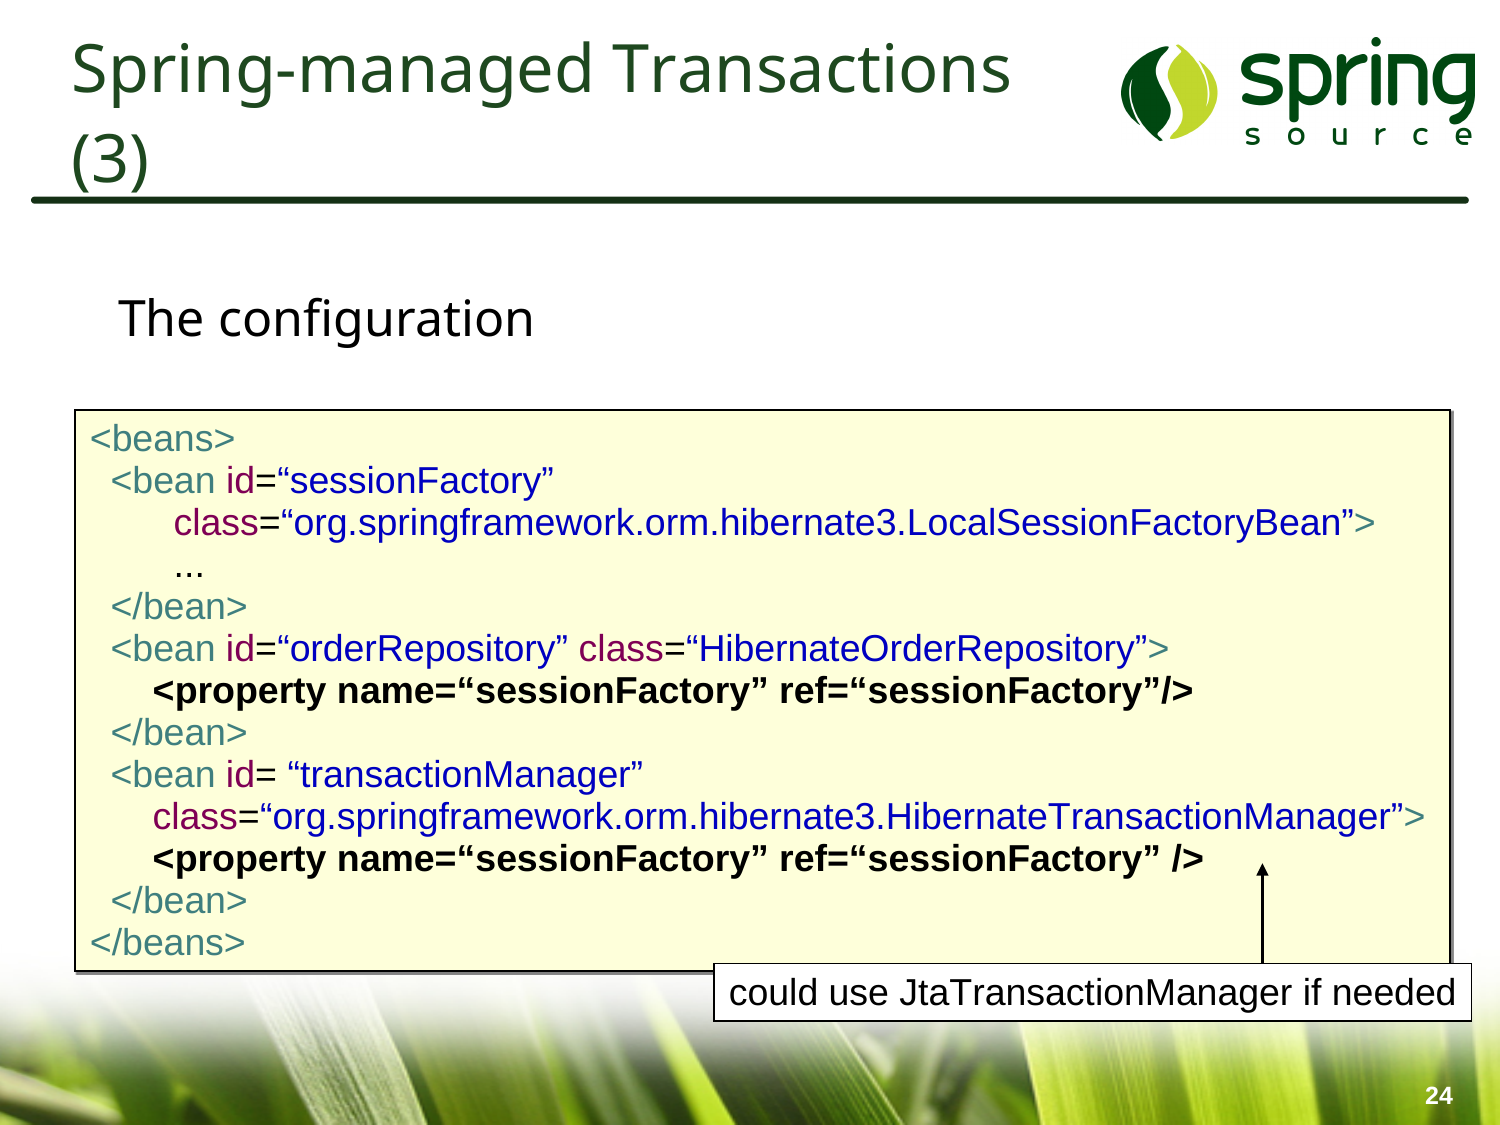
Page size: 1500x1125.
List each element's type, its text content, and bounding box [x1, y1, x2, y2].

list The configuration [103, 275, 1394, 409]
text_box could use JtaTransactionManager if needed [714, 963, 1472, 1021]
title Spring-managed Transactions (3) [56, 13, 1089, 191]
picture [1121, 37, 1475, 145]
text_box <beans> <bean id=“sessionFactory” class=“org.springframework.orm.hibernate3.LocalSessionFactoryBean”> ... </bean> <bean id=“orderRepository” class=“HibernateOrderRepository”> <property name=“sessionFactory” ref=“sessionFactory”/> </bean> <bean id= “transactionManager” class=“org.springframework.orm.hibernate3.HibernateTransactionManager”> <property name=“sessionFactory” ref=“sessionFactory” /> </bean> </beans> [74, 409, 1450, 971]
picture [0, 944, 1500, 1125]
